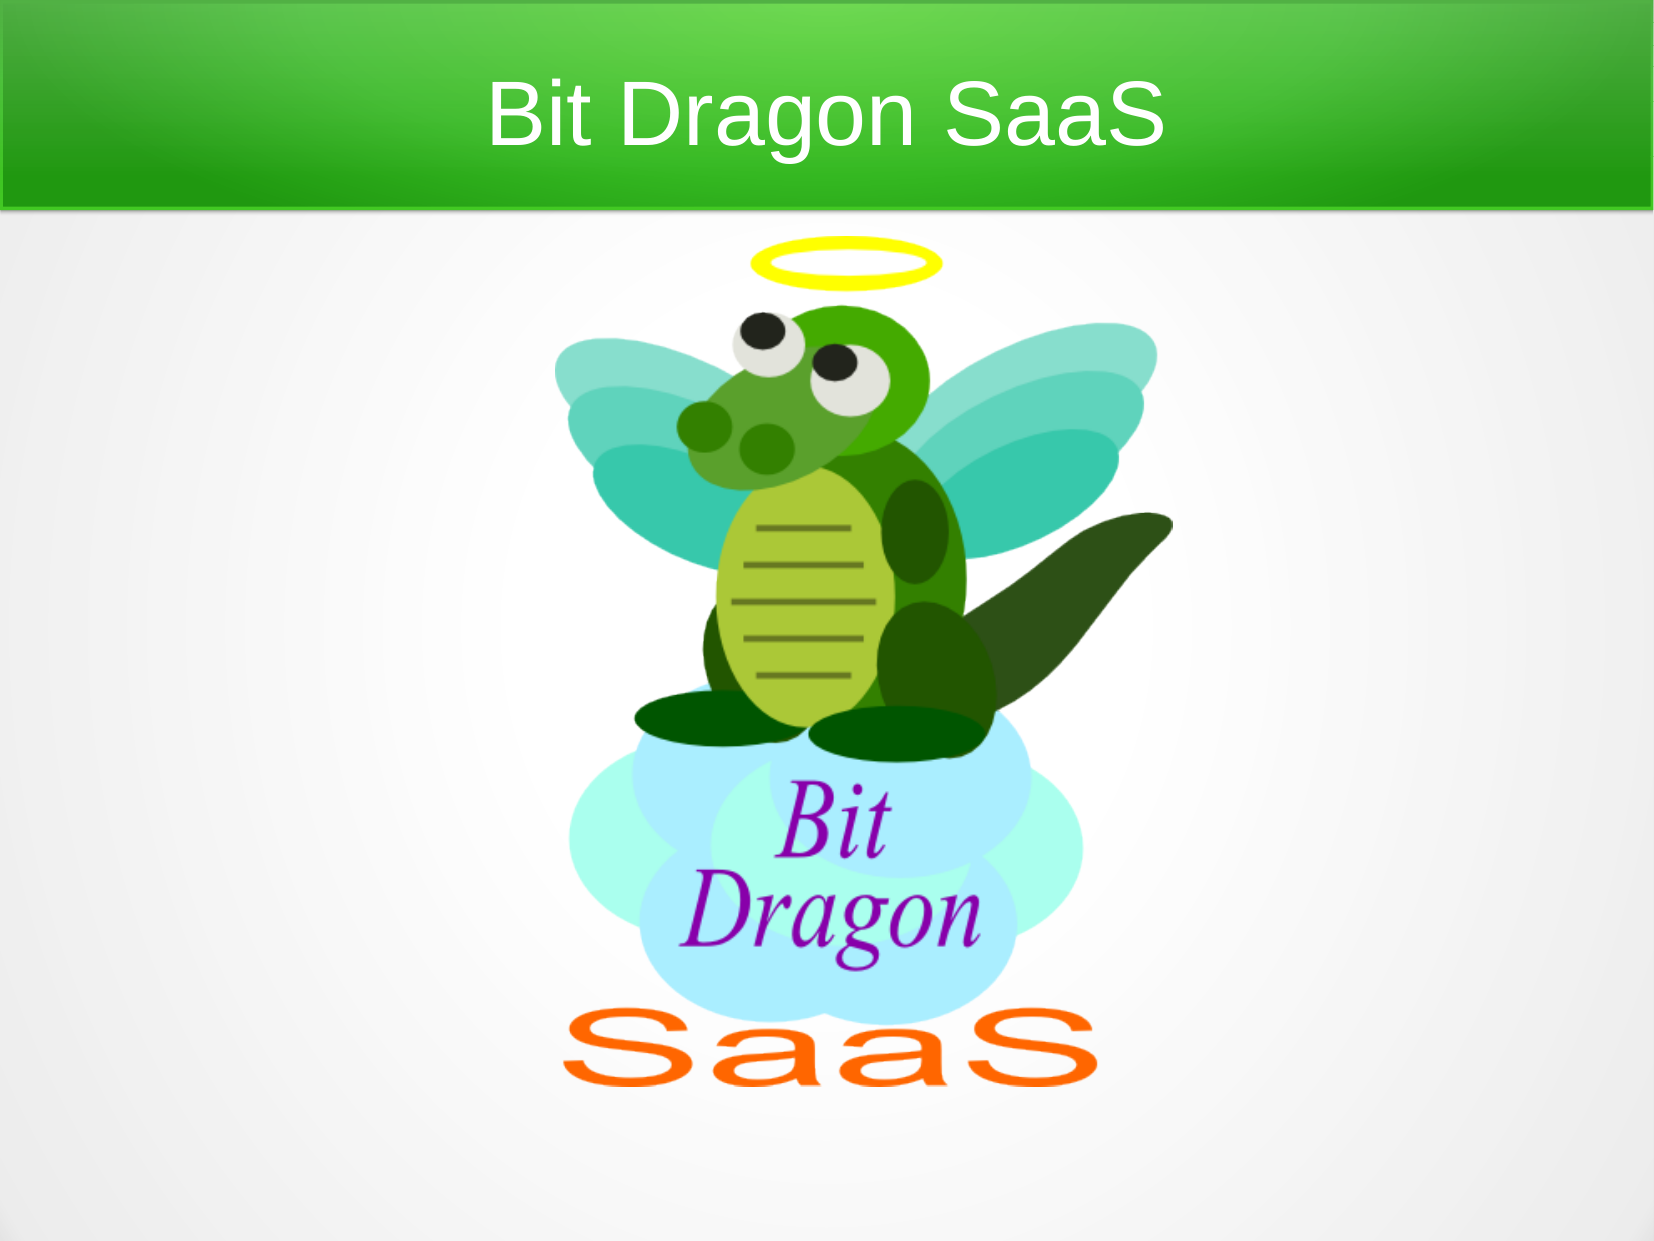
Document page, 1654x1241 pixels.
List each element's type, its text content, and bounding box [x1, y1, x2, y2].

picture [555, 236, 1173, 1087]
title Bit Dragon SaaS [82, 49, 1571, 179]
